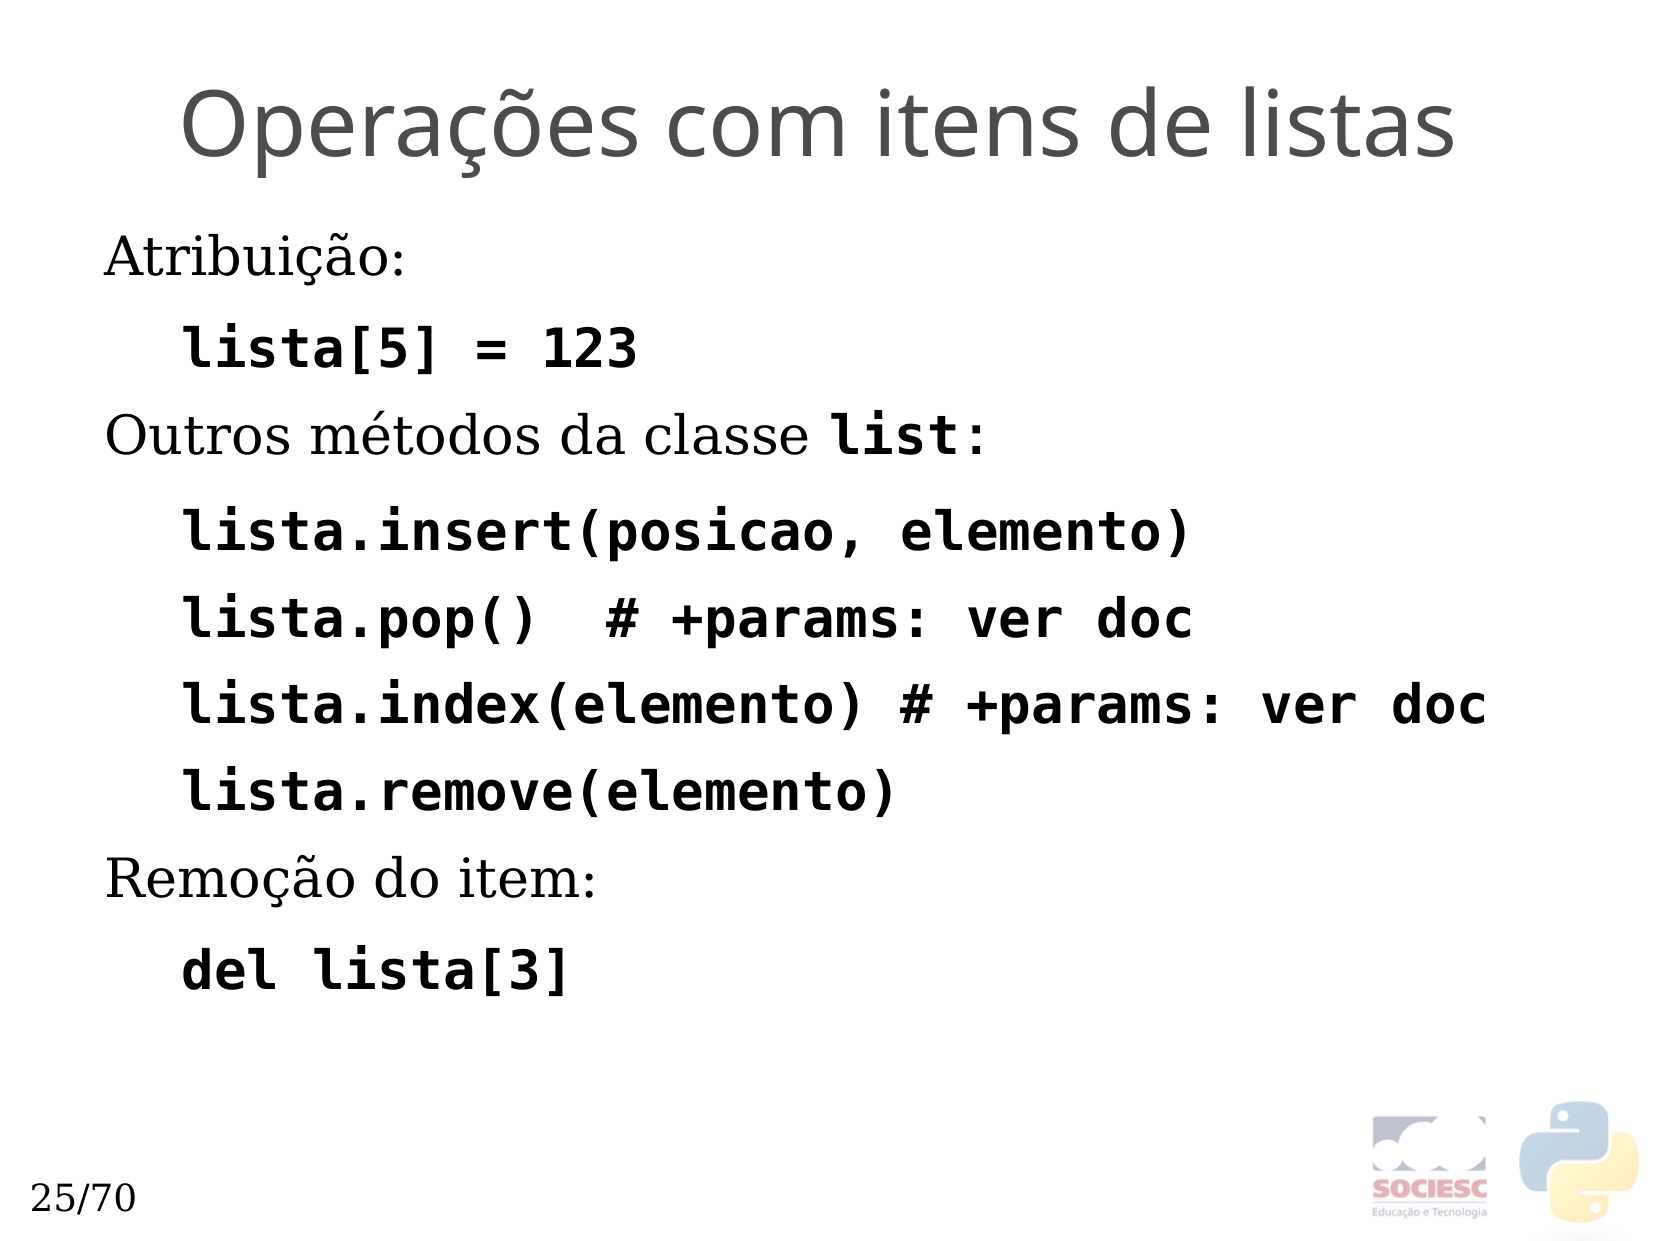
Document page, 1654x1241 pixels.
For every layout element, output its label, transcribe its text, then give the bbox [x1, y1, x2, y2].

title Operações com itens de listas [75, 17, 1564, 226]
picture [1340, 1084, 1654, 1241]
list Atribuição: lista[5] = 123 Outros métodos da classe list: lista.insert(posicao, elemento) lista.pop() # +params: ver doc lista.index(elemento) # +params: ver doc lista.remove(elemento) Remoção do item: del lista[3] [86, 225, 1651, 1163]
